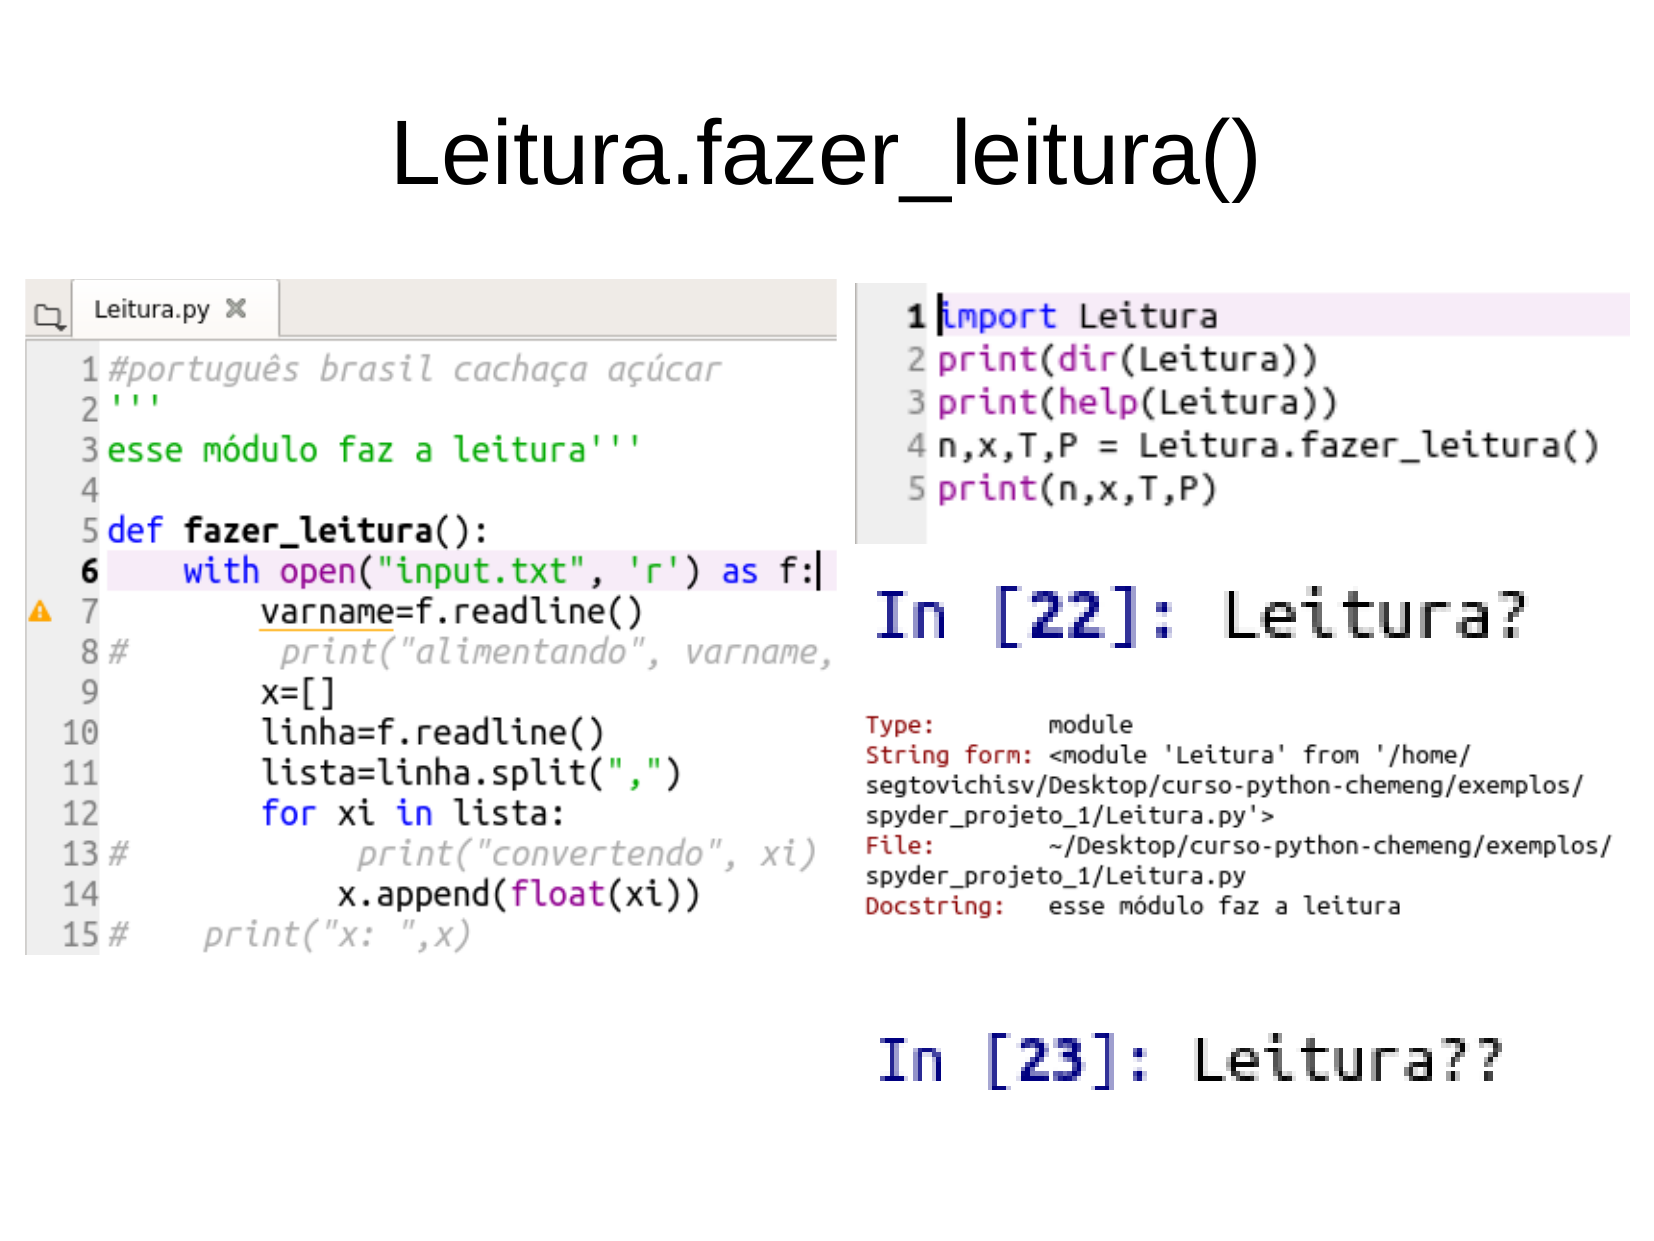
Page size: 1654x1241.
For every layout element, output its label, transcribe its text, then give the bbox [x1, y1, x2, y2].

picture [862, 566, 1578, 662]
picture [862, 1015, 1615, 1105]
picture [25, 279, 837, 955]
picture [862, 708, 1620, 926]
title Leitura.fazer_leitura() [82, 49, 1571, 257]
picture [855, 283, 1630, 544]
